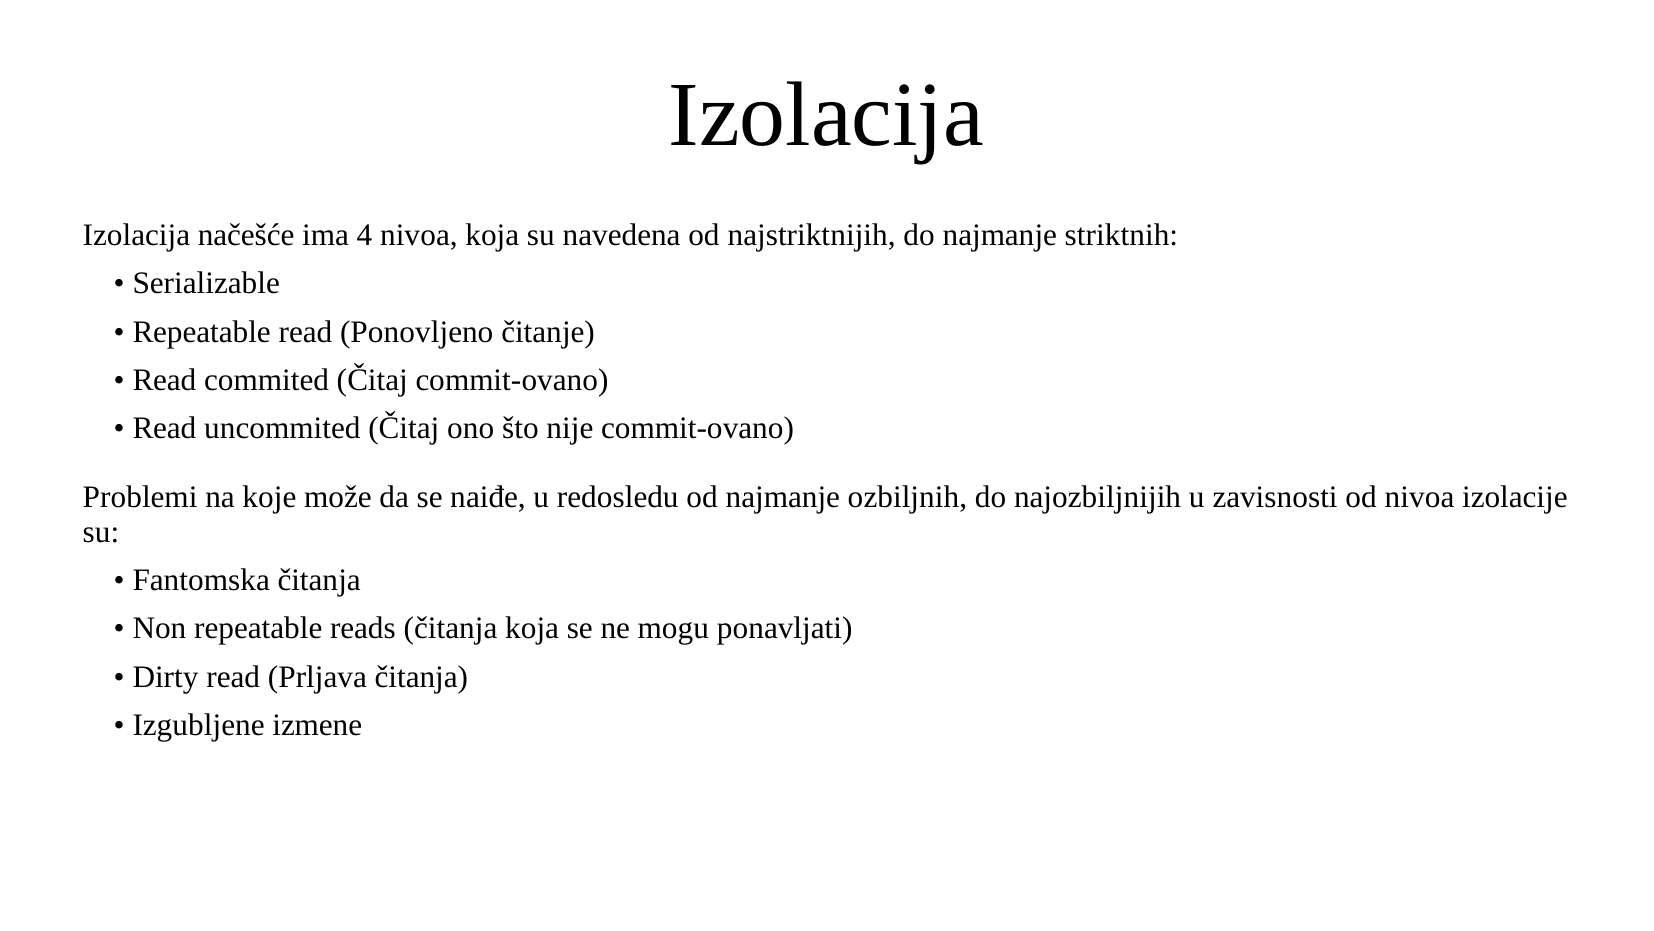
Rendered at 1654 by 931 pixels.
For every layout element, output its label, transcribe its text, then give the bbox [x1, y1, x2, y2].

title Izolacija [82, 37, 1571, 193]
list Izolacija načešće ima 4 nivoa, koja su navedena od najstriktnijih, do najmanje striktnih: • Serializable • Repeatable read (Ponovljeno čitanje) • Read commited (Čitaj commit-ovano) • Read uncommited (Čitaj ono što nije commit-ovano) Problemi na koje može da se naiđe, u redosledu od najmanje ozbiljnih, do najozbiljnijih u zavisnosti od nivoa izolacije su: • Fantomska čitanja • Non repeatable reads (čitanja koja se ne mogu ponavljati) • Dirty read (Prljava čitanja) • Izgubljene izmene [82, 217, 1571, 758]
